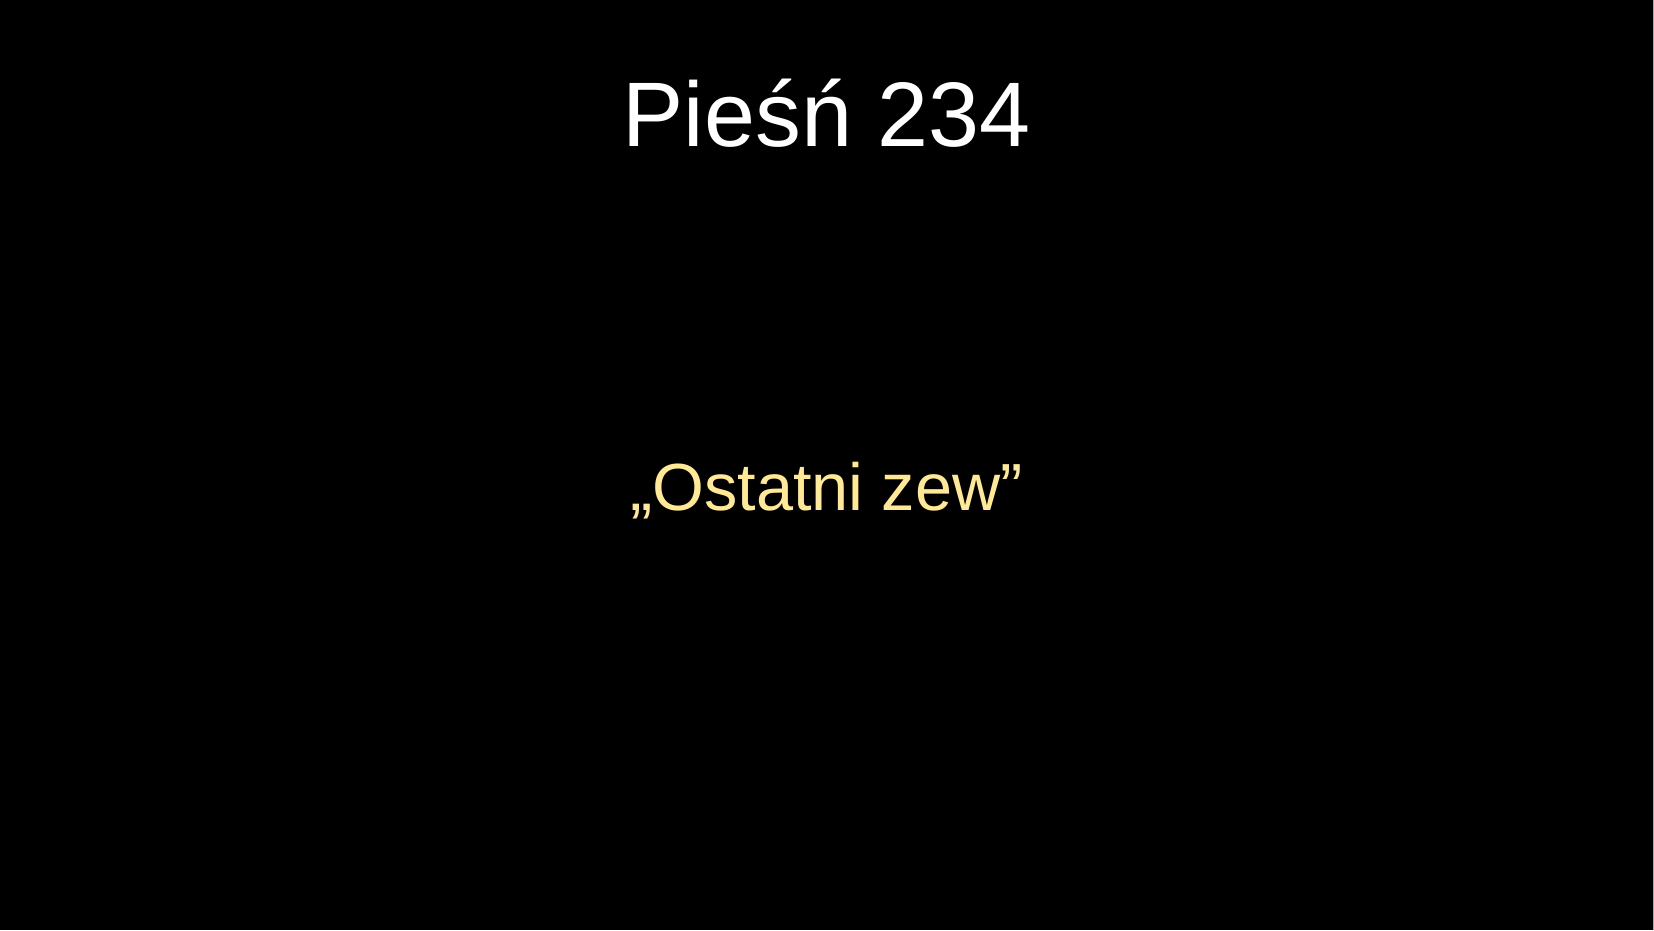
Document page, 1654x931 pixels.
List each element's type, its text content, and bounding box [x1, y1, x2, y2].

subtitle „Ostatni zew” [82, 217, 1571, 757]
title Pieśń 234 [82, 37, 1571, 193]
